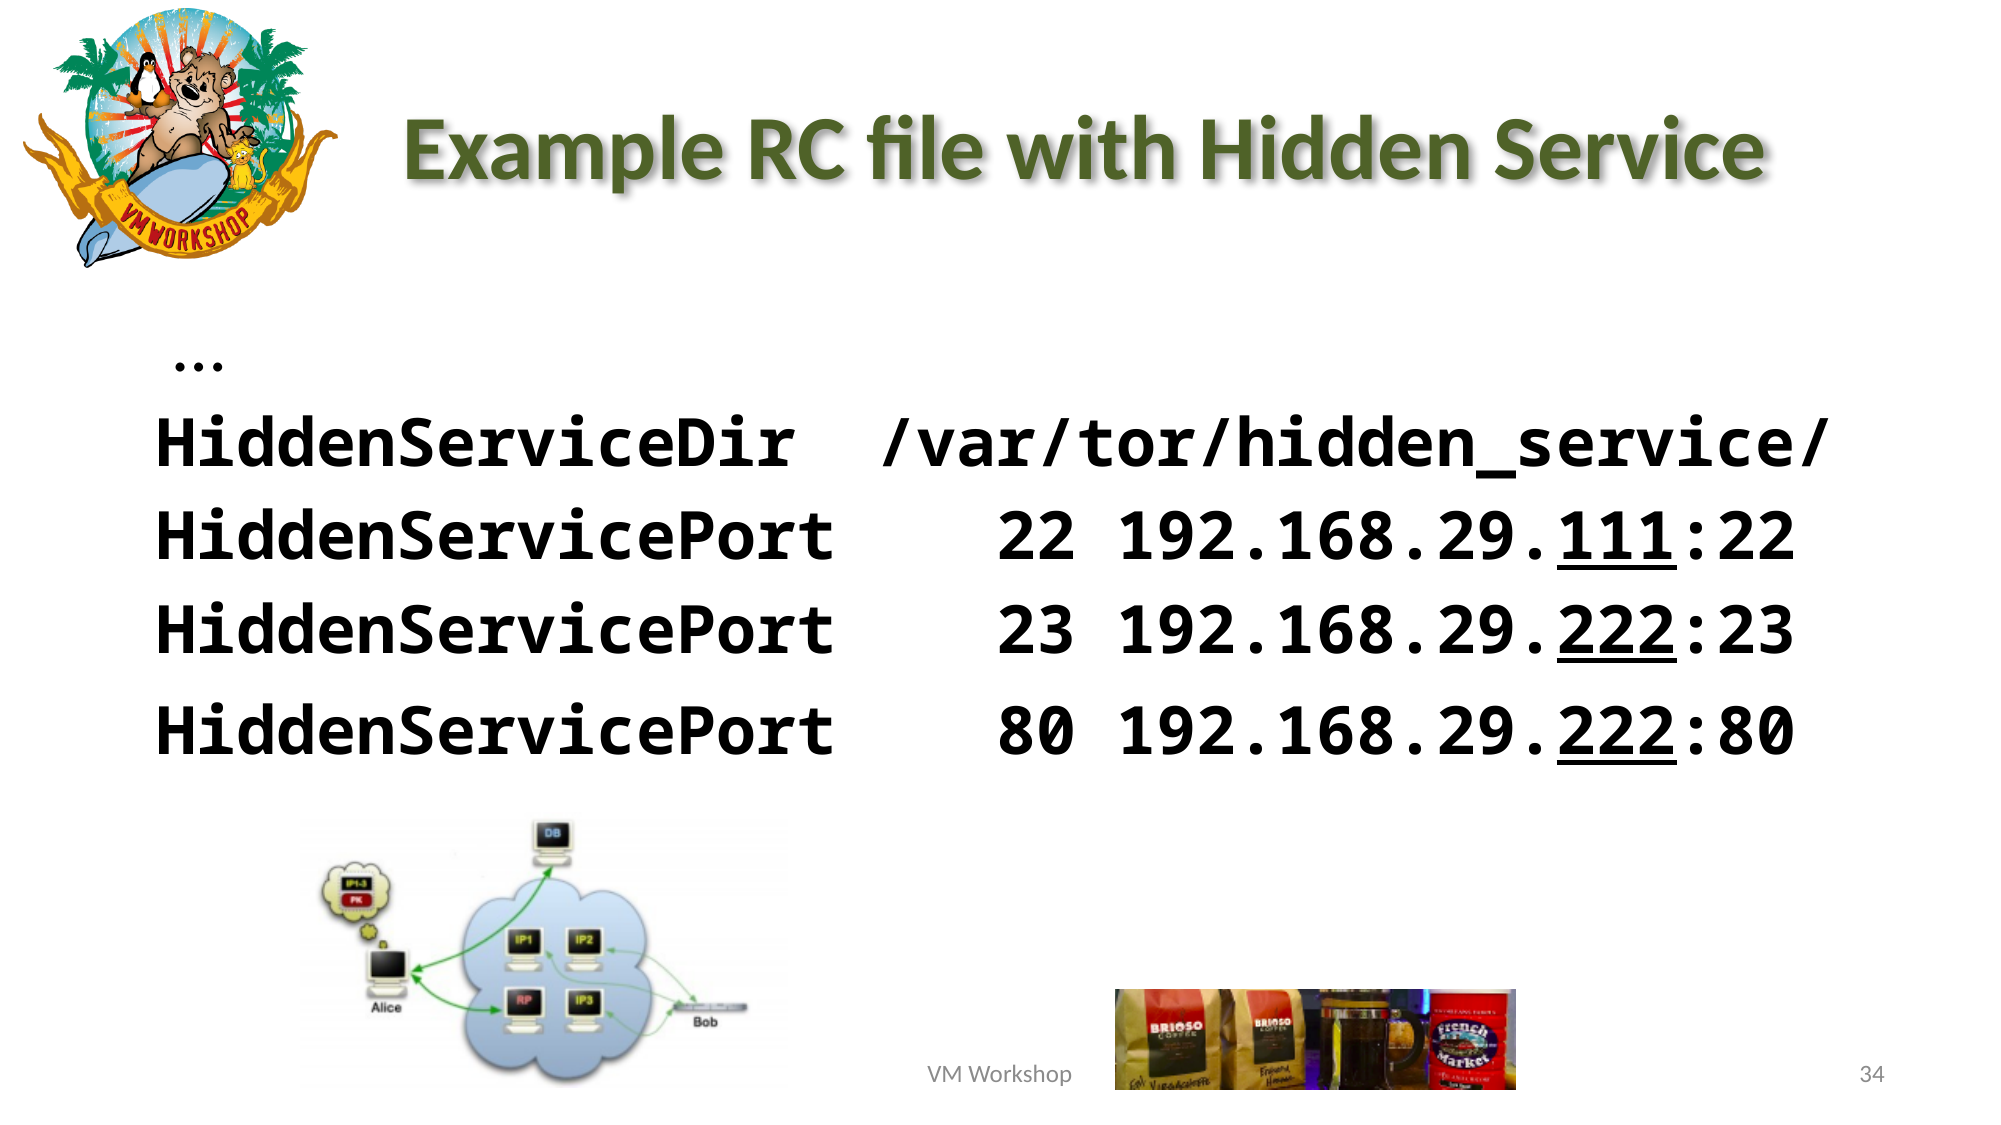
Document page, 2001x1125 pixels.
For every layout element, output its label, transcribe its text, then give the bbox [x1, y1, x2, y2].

list … HiddenServiceDir /var/tor/hidden_service/ HiddenServicePort 22 192.168.29.111:22 HiddenServicePort 23 192.168.29.222:23 HiddenServicePort 80 192.168.29.222:80 [156, 251, 1988, 1041]
picture [1115, 1041, 1516, 1090]
title Example RC file with Hidden Service [387, 49, 1917, 237]
picture [300, 1041, 788, 1088]
picture [23, 8, 338, 269]
